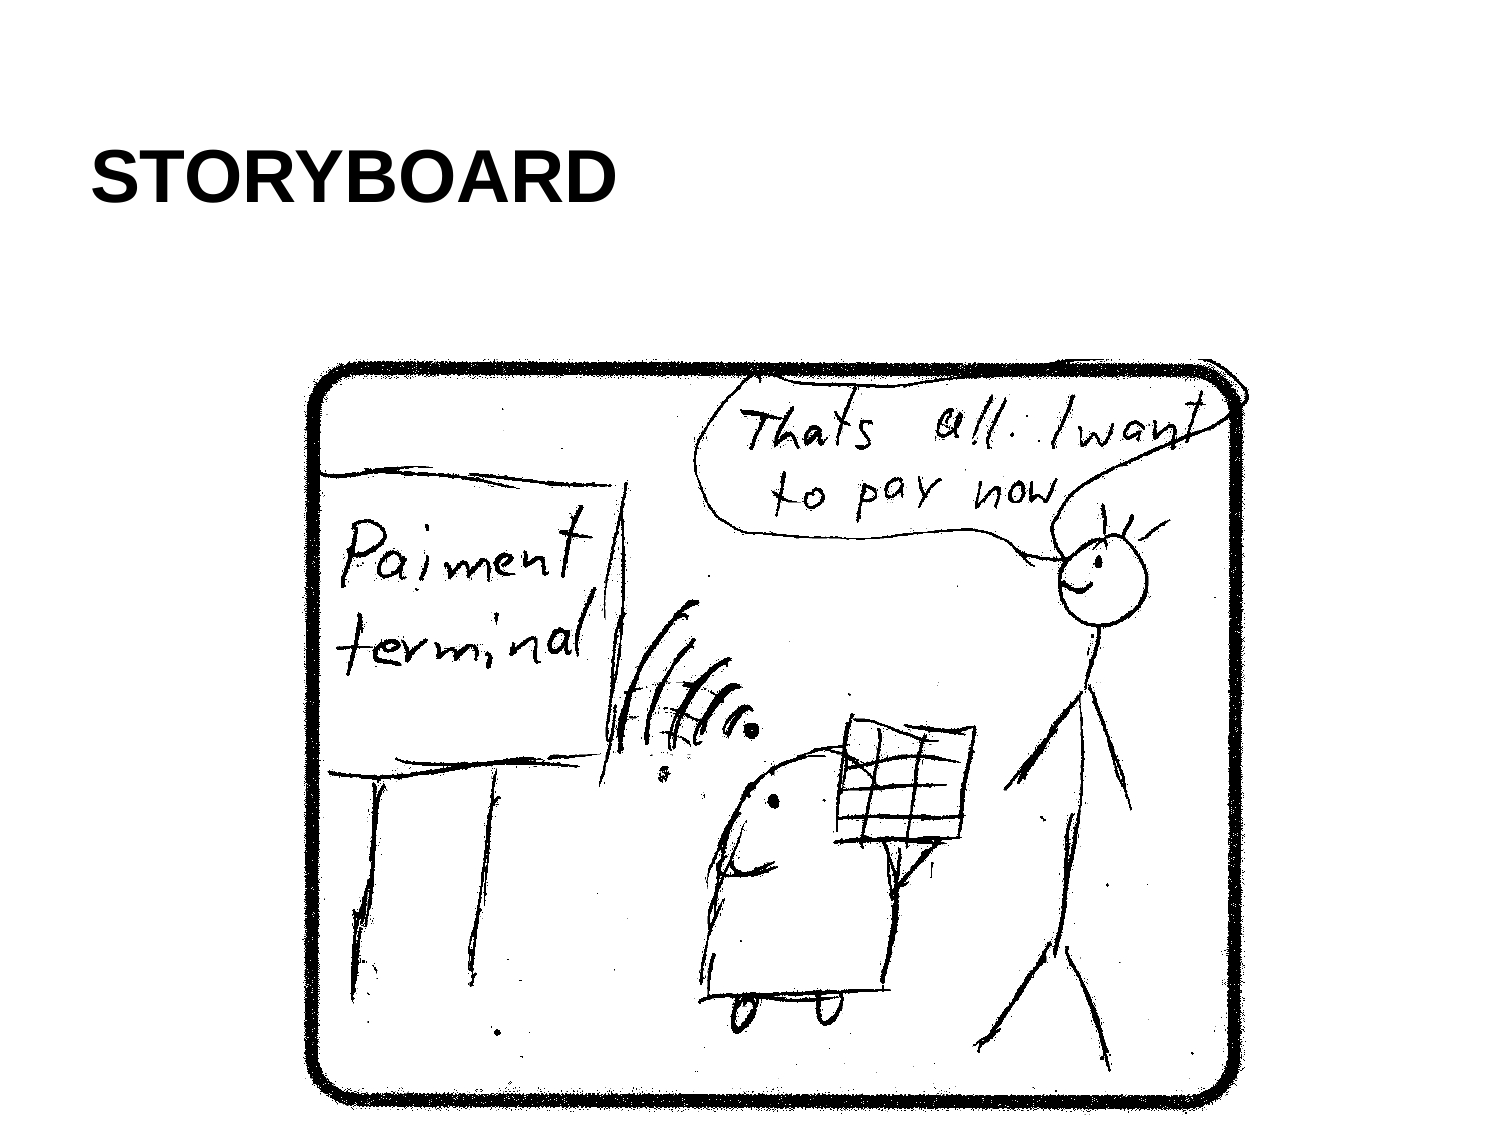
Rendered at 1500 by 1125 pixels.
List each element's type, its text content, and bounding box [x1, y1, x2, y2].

title STORYBOARD [75, 45, 1426, 233]
picture [300, 359, 1250, 1115]
